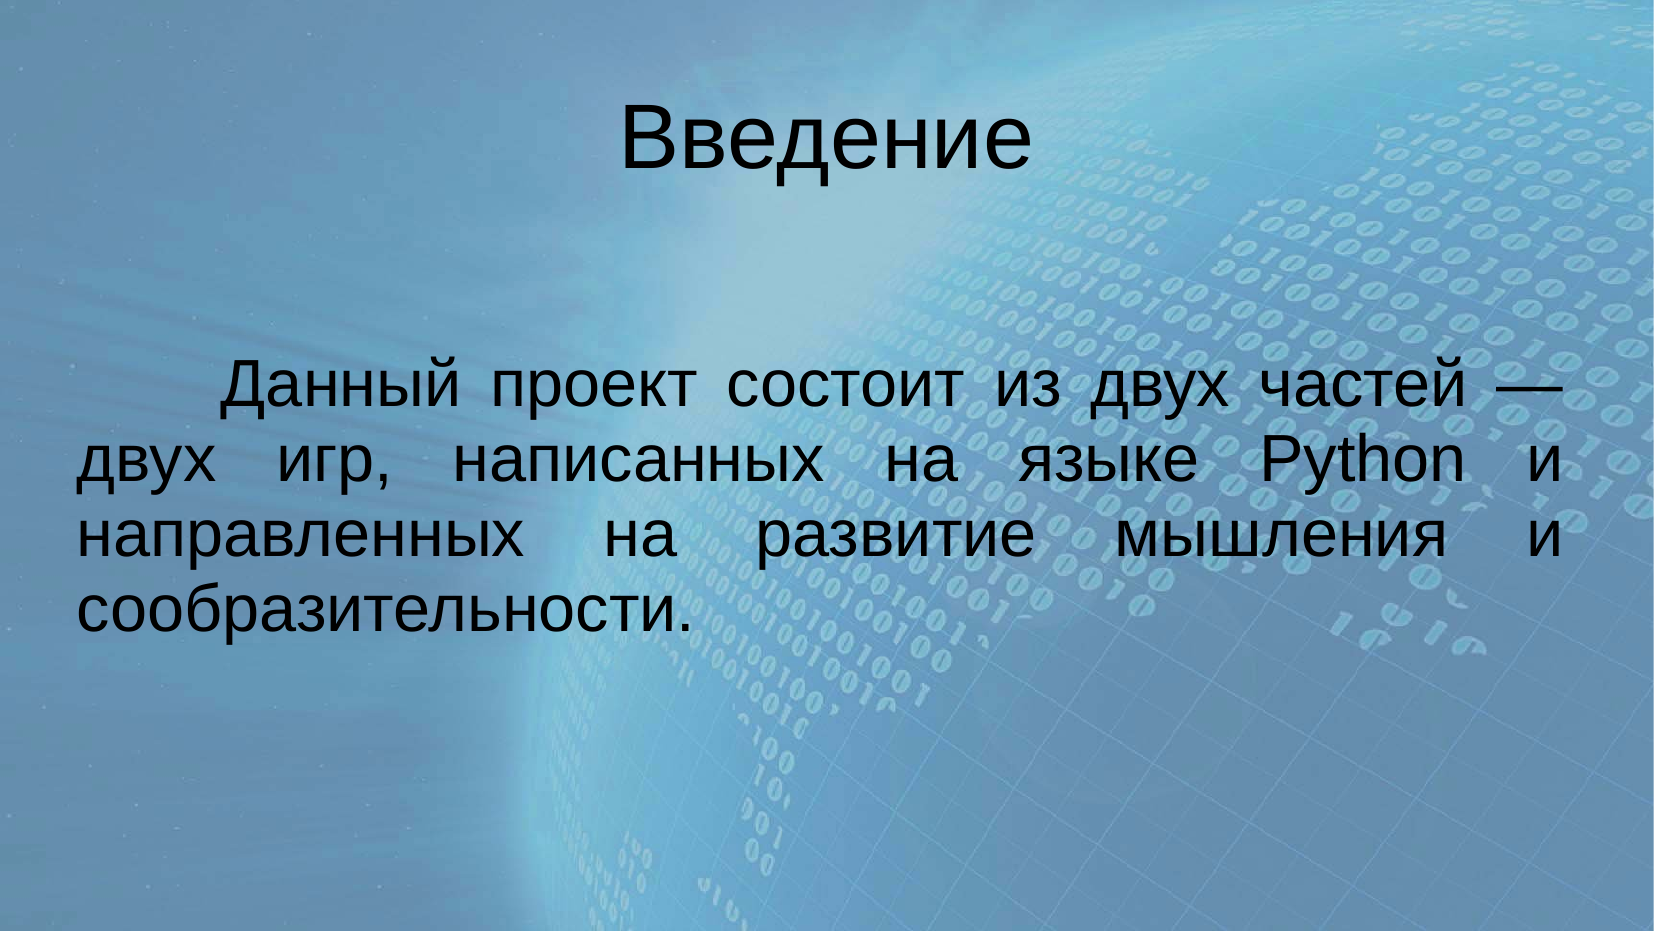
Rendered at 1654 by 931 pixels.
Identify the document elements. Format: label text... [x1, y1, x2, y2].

picture [0, 0, 1654, 931]
title Введение [82, 59, 1571, 215]
list Данный проект состоит из двух частей — двух игр, написанных на языке Python и направленных на развитие мышления и сообразительности. [76, 346, 1565, 886]
